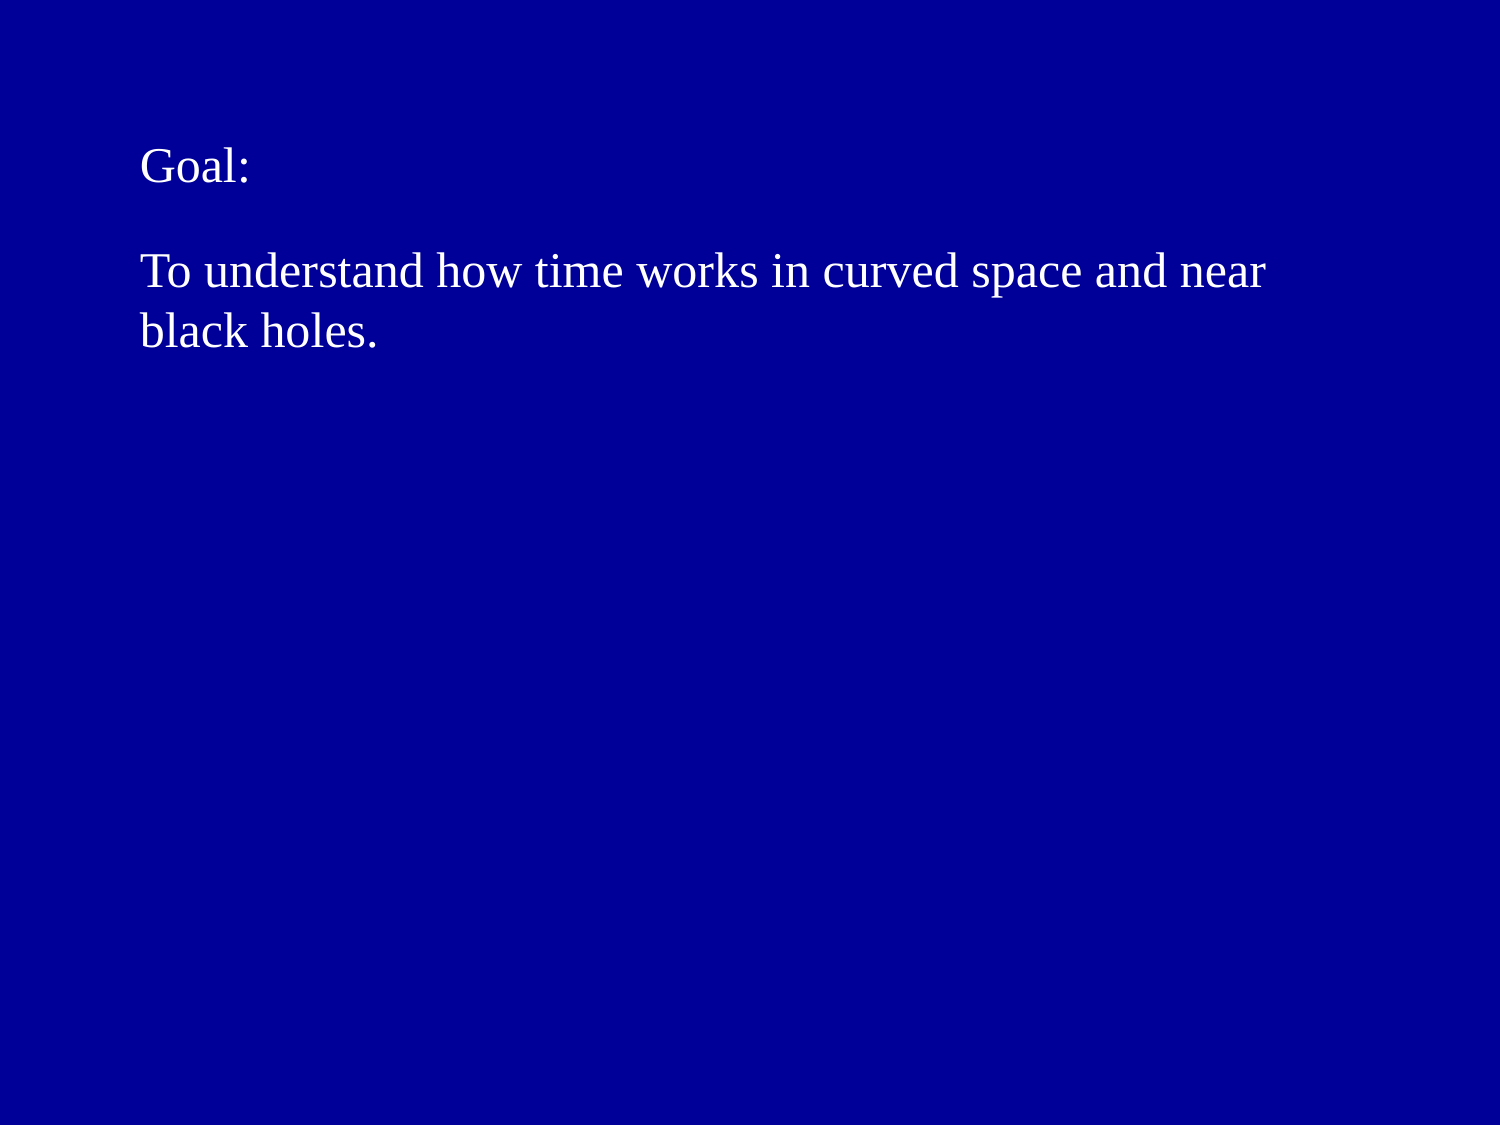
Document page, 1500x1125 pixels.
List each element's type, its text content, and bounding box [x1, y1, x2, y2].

text_box Goal: To understand how time works in curved space and near black holes. [125, 125, 1388, 430]
